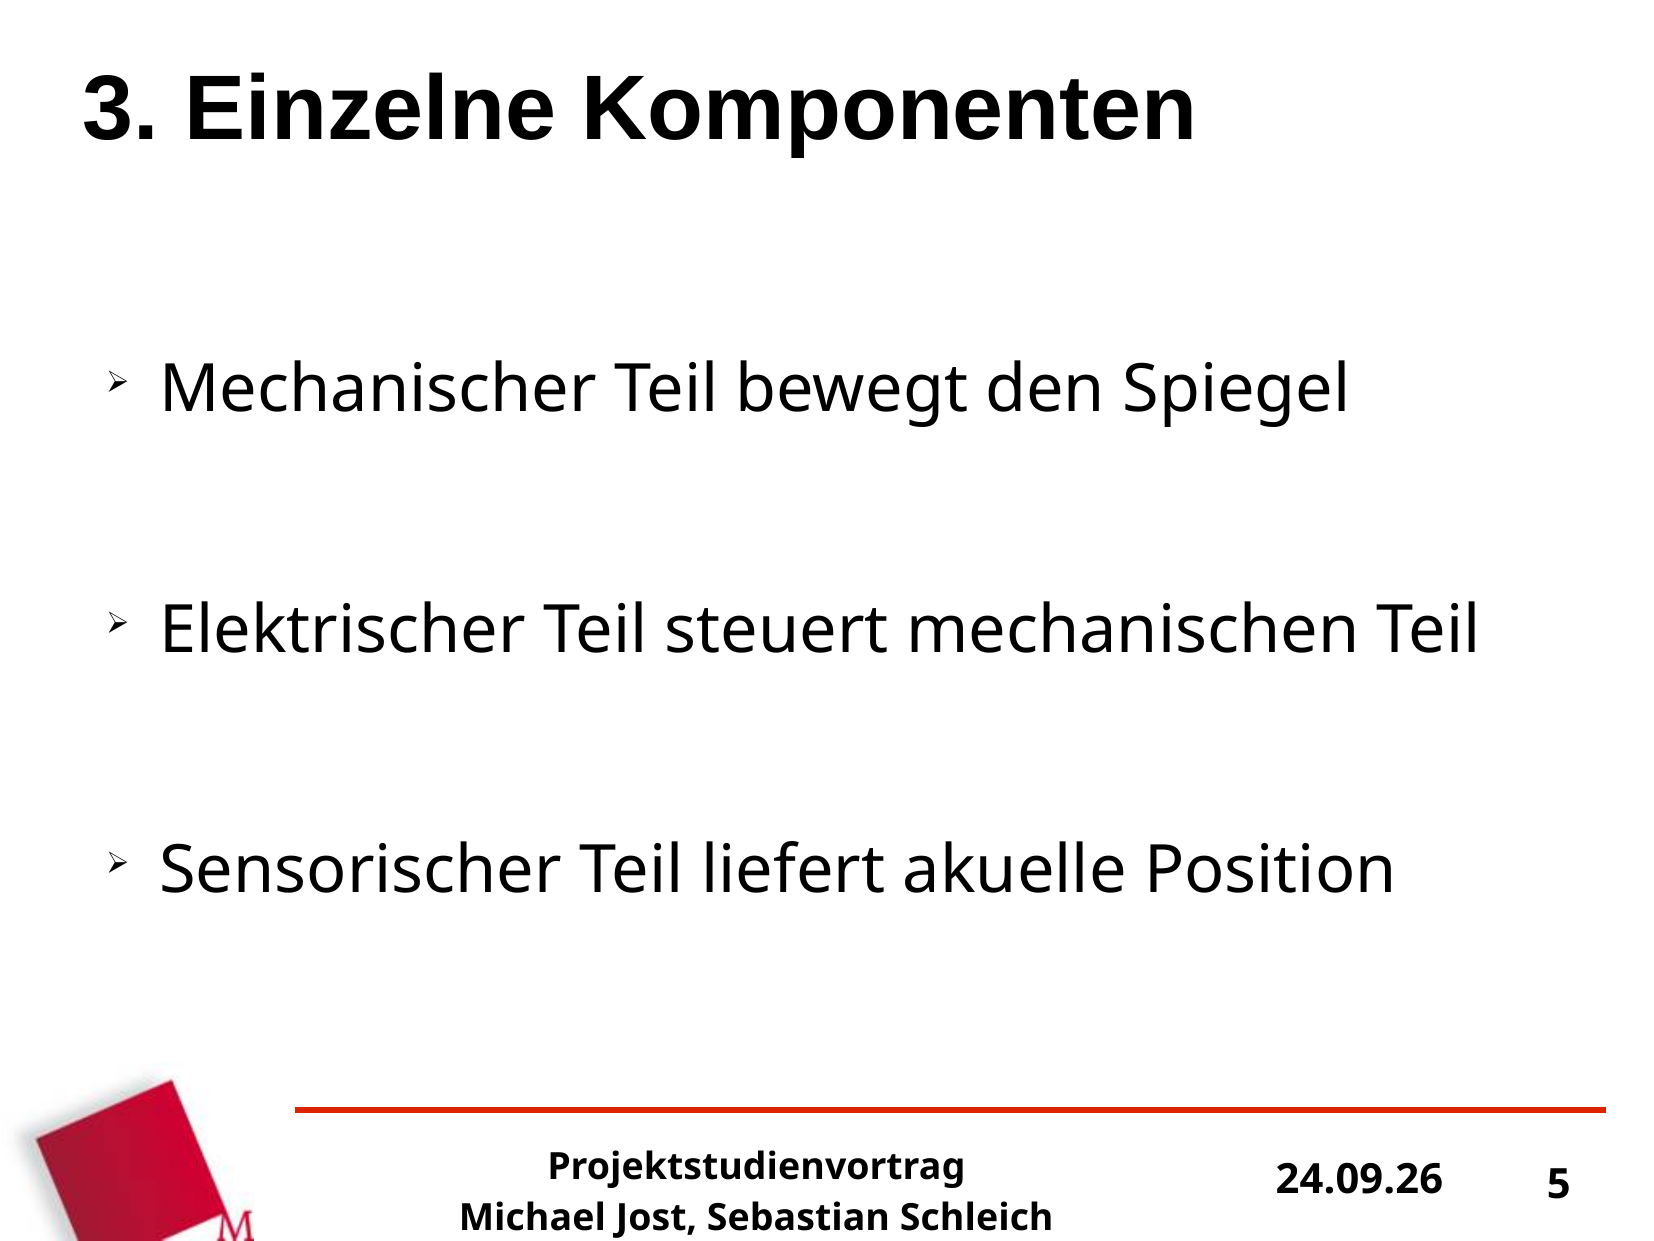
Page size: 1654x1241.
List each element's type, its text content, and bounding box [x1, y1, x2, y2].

title 3. Einzelne Komponenten [82, 49, 1571, 166]
list Mechanischer Teil bewegt den Spiegel Elektrischer Teil steuert mechanischen Teil Sensorischer Teil liefert akuelle Position [88, 266, 1571, 986]
picture [2, 1063, 254, 1241]
